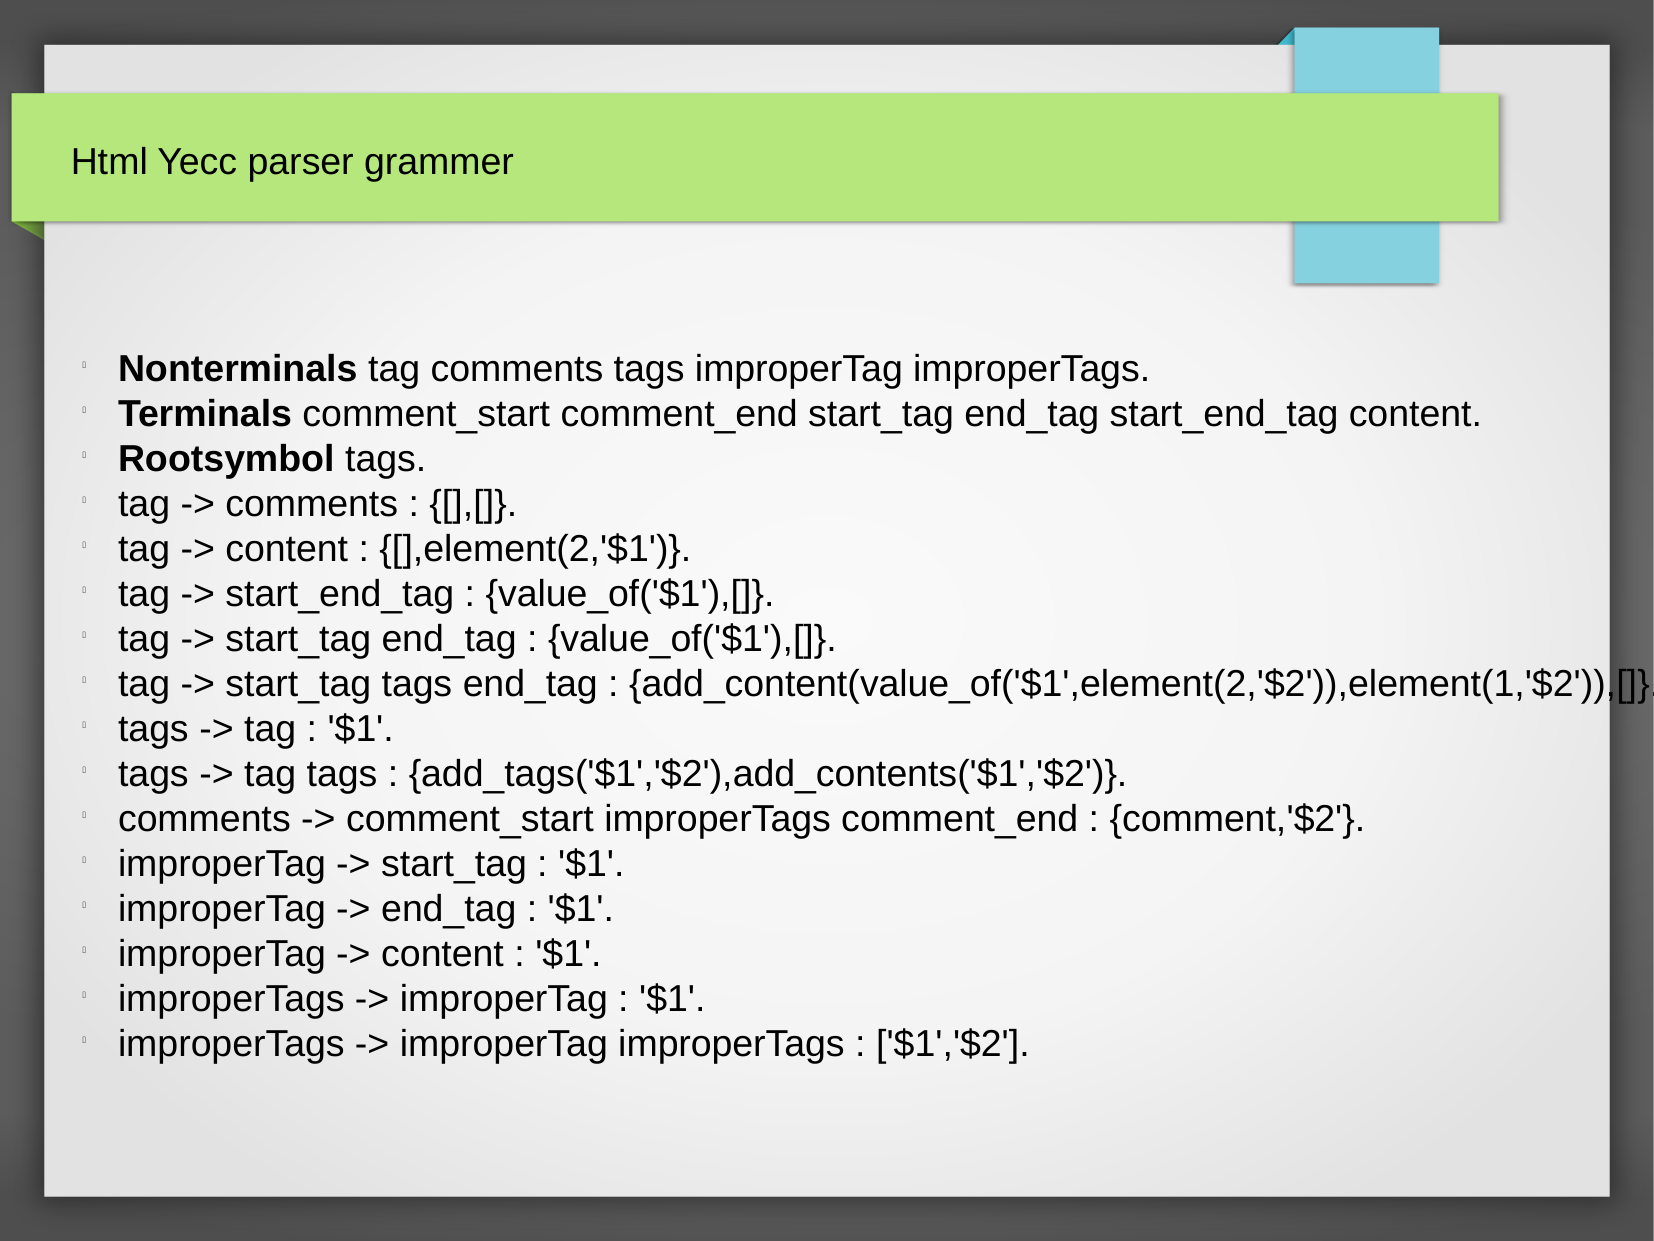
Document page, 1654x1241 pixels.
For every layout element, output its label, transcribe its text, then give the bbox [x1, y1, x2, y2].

picture [0, 0, 1654, 1241]
text_box Nonterminals tag comments tags improperTag improperTags. Terminals comment_start comment_end start_tag end_tag start_end_tag content. Rootsymbol tags. tag -> comments : {[],[]}. tag -> content : {[],element(2,'$1')}. tag -> start_end_tag : {value_of('$1'),[]}. tag -> start_tag end_tag : {value_of('$1'),[]}. tag -> start_tag tags end_tag : {add_content(value_of('$1',element(2,'$2')),element(1,'$2')),[]}. tags -> tag : '$1'. tags -> tag tags : {add_tags('$1','$2'),add_contents('$1','$2')}. comments -> comment_start improperTags comment_end : {comment,'$2'}. improperTag -> start_tag : '$1'. improperTag -> end_tag : '$1'. improperTag -> content : '$1'. improperTags -> improperTag : '$1'. improperTags -> improperTag improperTags : ['$1','$2']. [82, 343, 1538, 1063]
text_box Html Yecc parser grammer [70, 106, 1229, 213]
